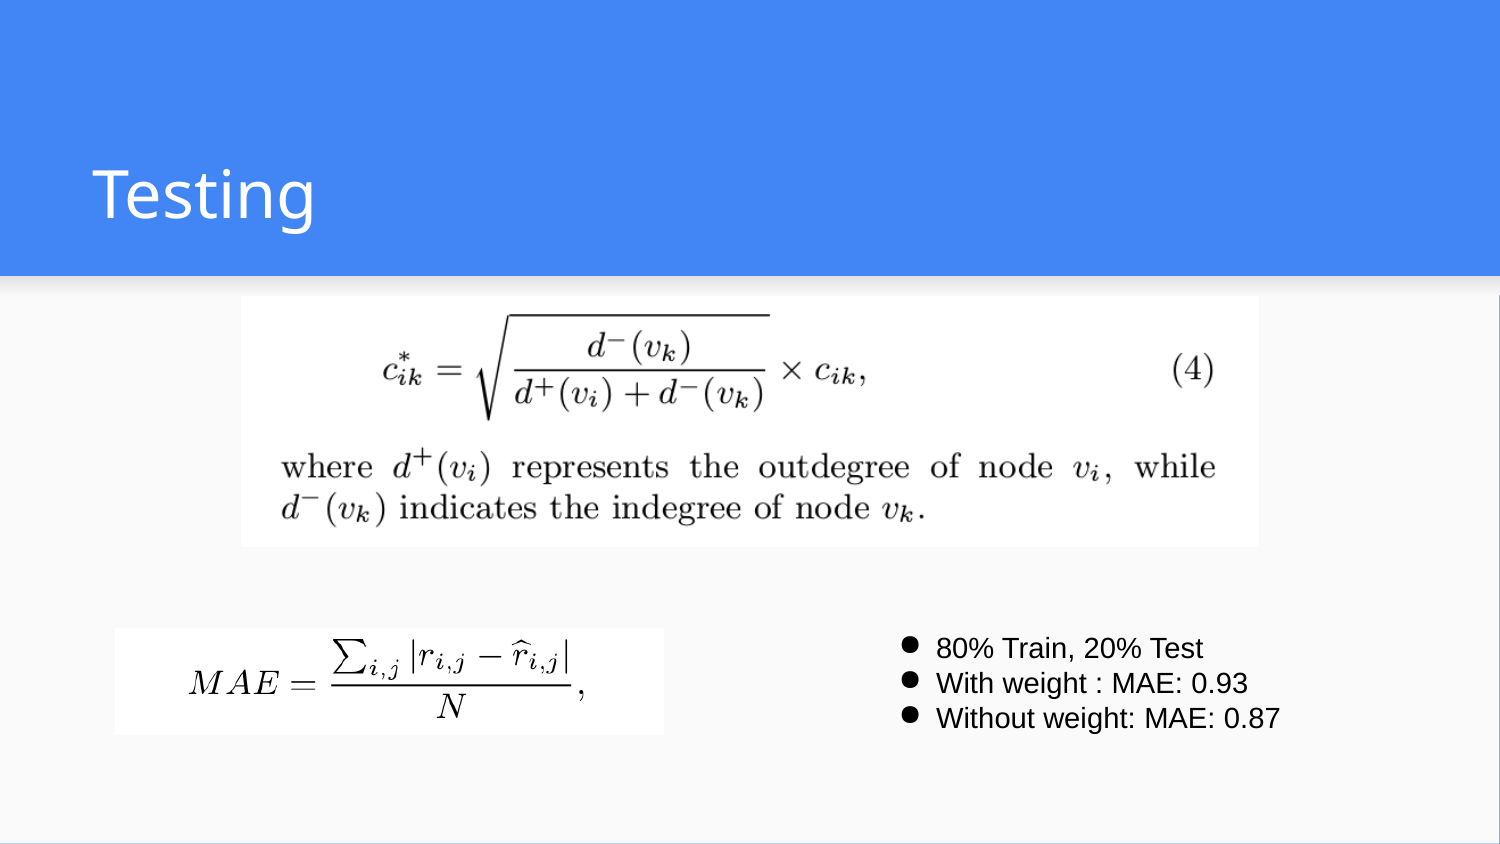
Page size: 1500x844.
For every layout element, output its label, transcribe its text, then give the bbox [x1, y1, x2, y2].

picture [115, 628, 664, 735]
title Testing [77, 121, 1427, 248]
picture [241, 296, 1259, 547]
text_box 80% Train, 20% Test With weight : MAE: 0.93 Without weight: MAE: 0.87 [846, 614, 1377, 793]
